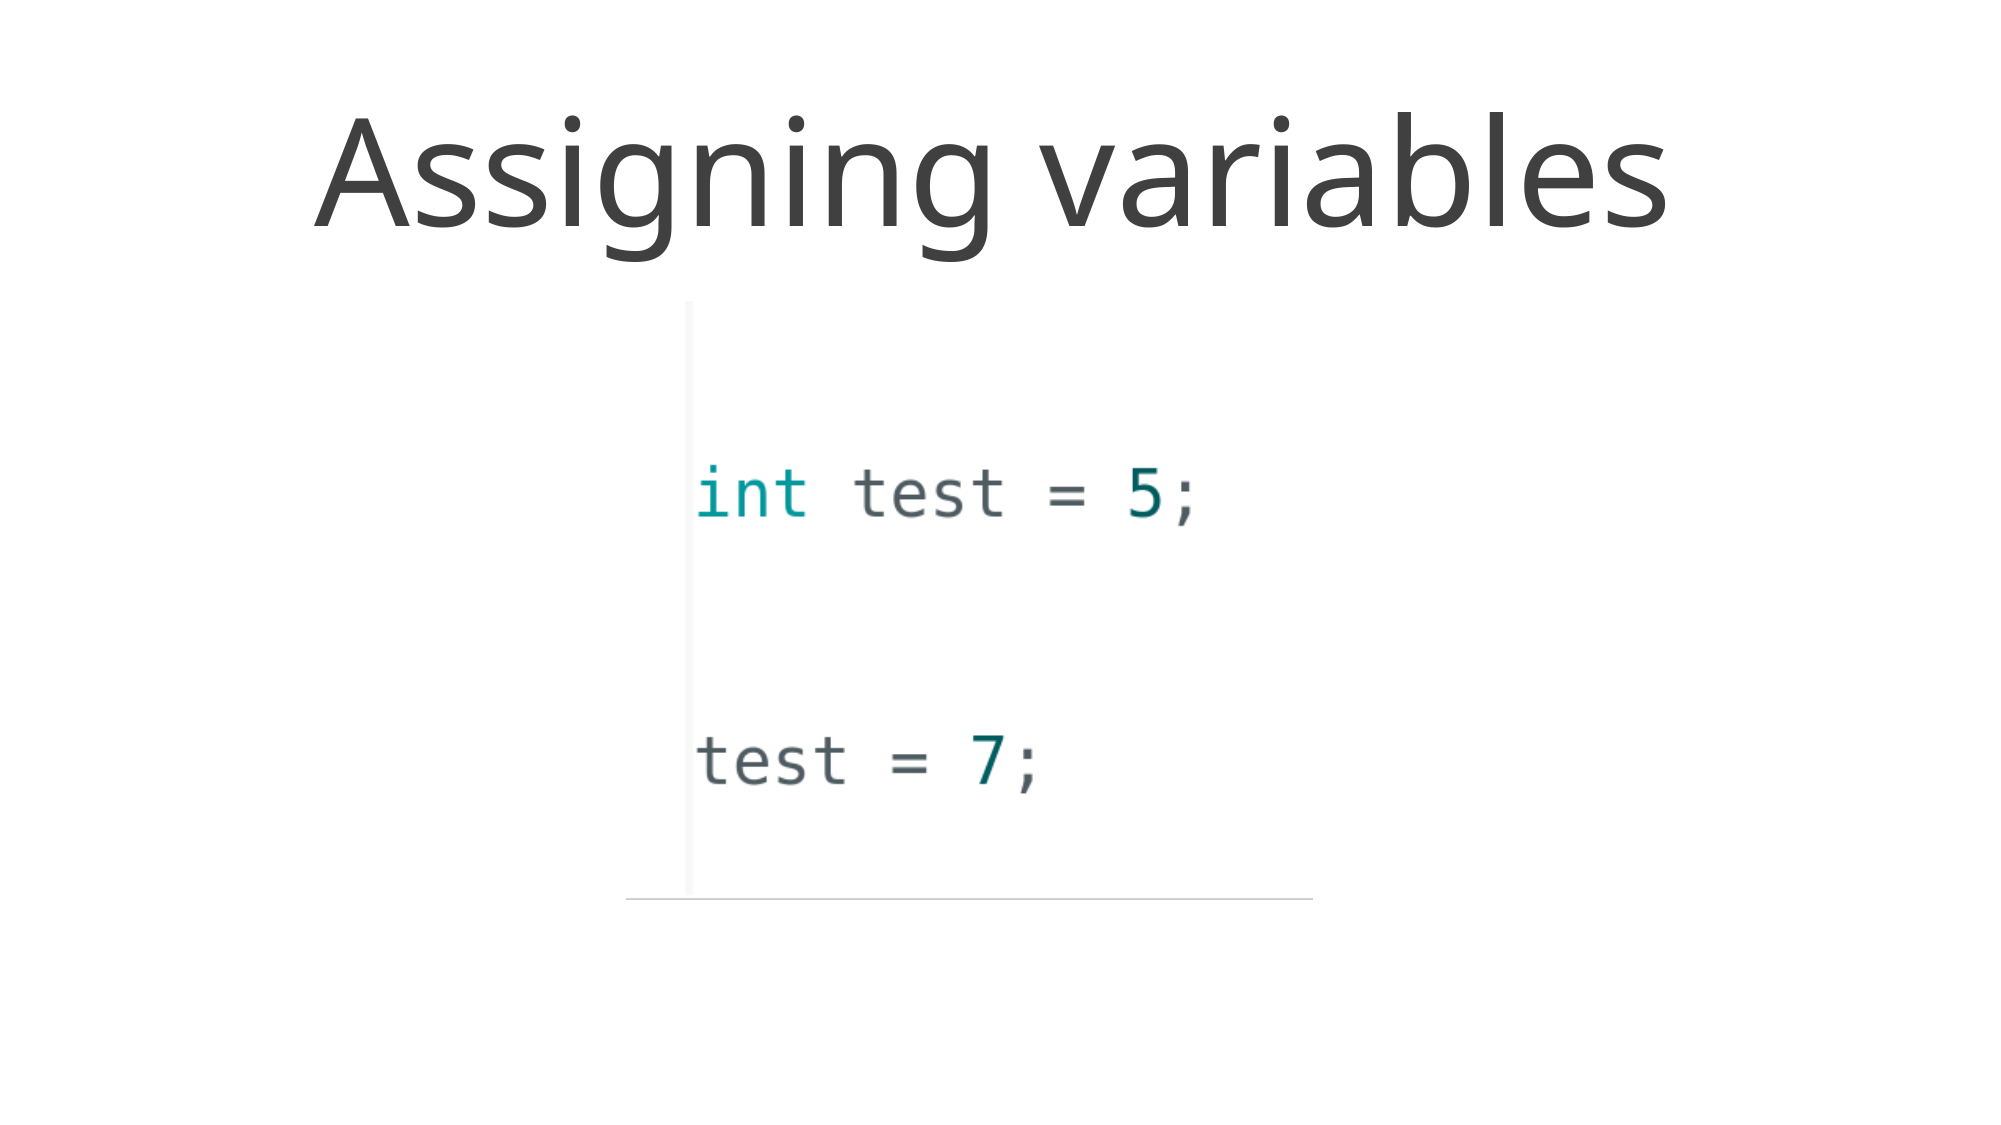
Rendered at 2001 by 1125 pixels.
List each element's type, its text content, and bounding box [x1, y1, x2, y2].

picture [626, 301, 1313, 901]
title Assigning variables [112, 37, 1876, 300]
